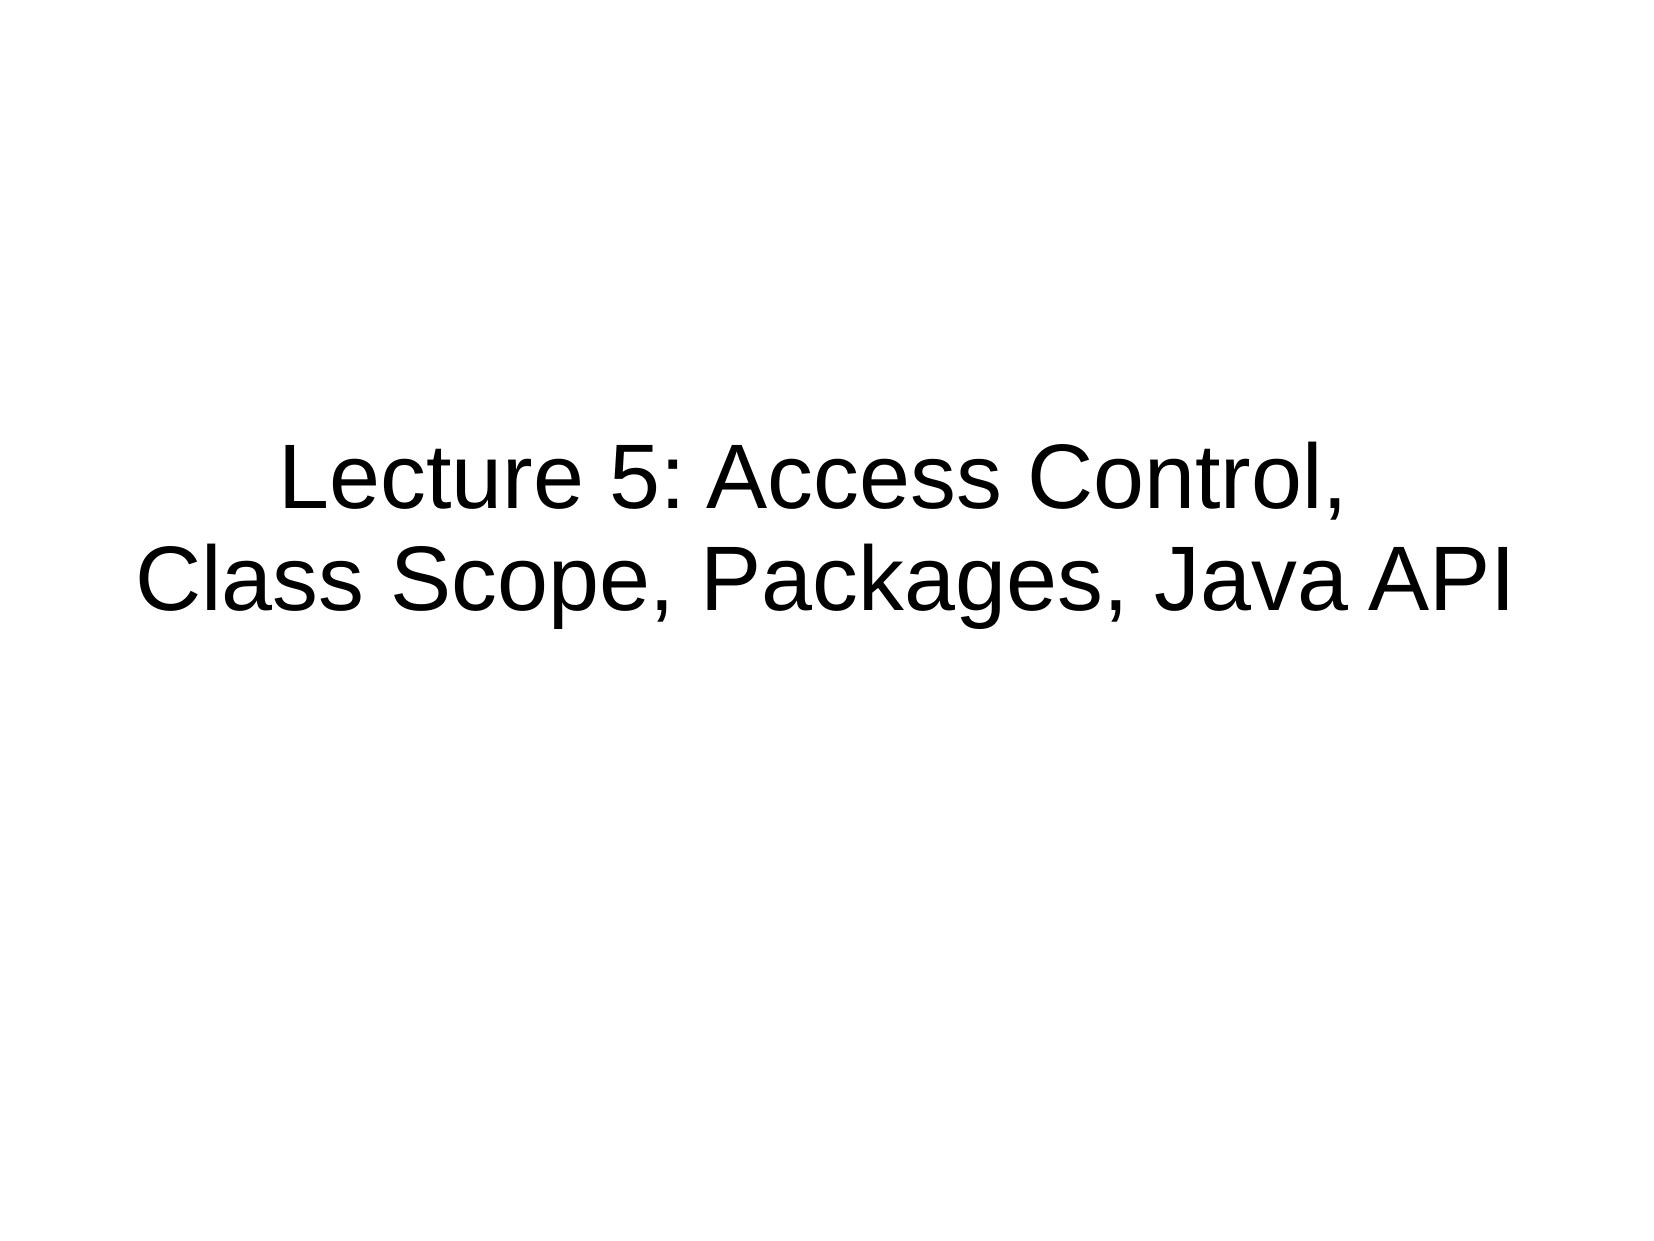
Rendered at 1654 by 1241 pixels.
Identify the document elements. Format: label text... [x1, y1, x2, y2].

subtitle Lecture 5: Access Control, Class Scope, Packages, Java API [82, 56, 1571, 1102]
